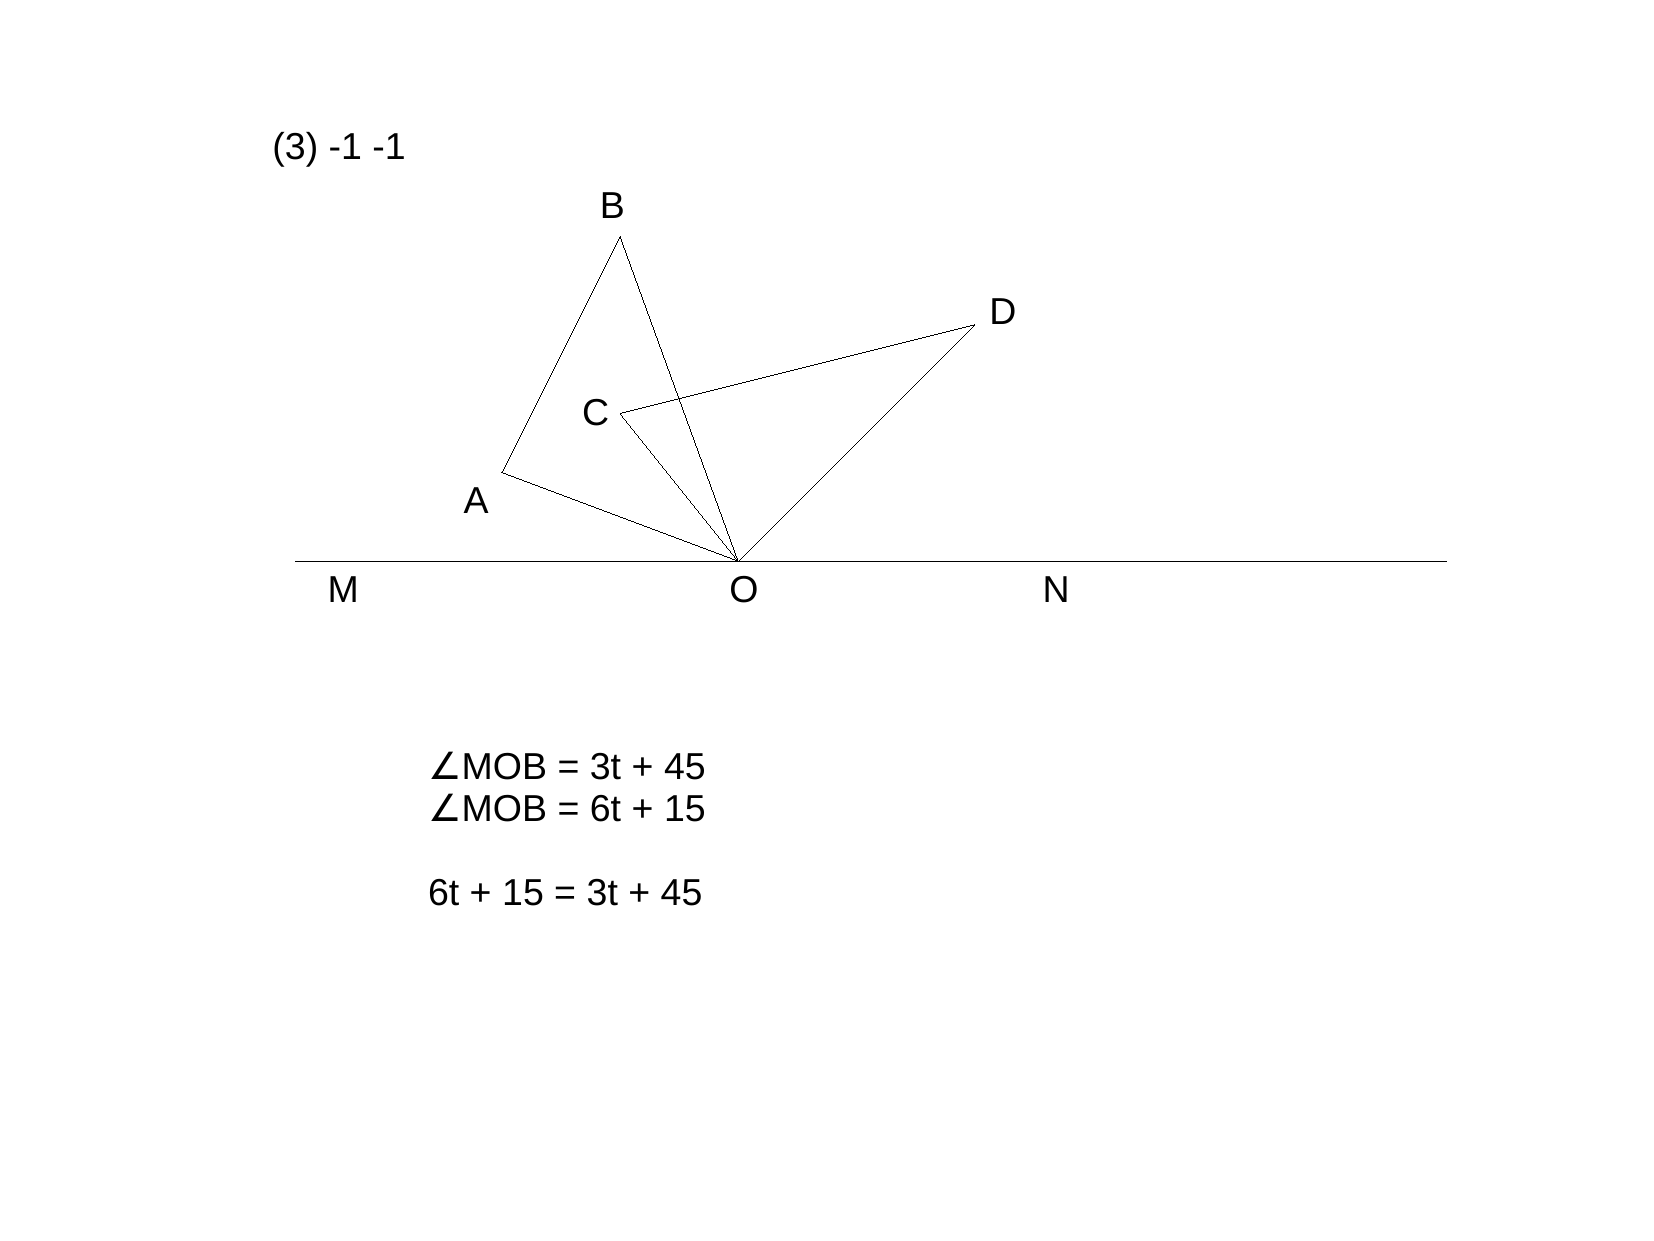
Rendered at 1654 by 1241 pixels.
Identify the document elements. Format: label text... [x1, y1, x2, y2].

text_box A [448, 472, 504, 530]
text_box C [567, 384, 624, 442]
text_box M [312, 561, 374, 618]
text_box D [974, 283, 1032, 341]
text_box N [1027, 561, 1085, 619]
text_box O [714, 561, 774, 619]
text_box ∠MOB = 3t + 45 ∠MOB = 6t + 15 6t + 15 = 3t + 45 [413, 737, 718, 921]
text_box (3) -1 -1 [257, 117, 421, 175]
text_box B [584, 177, 640, 235]
